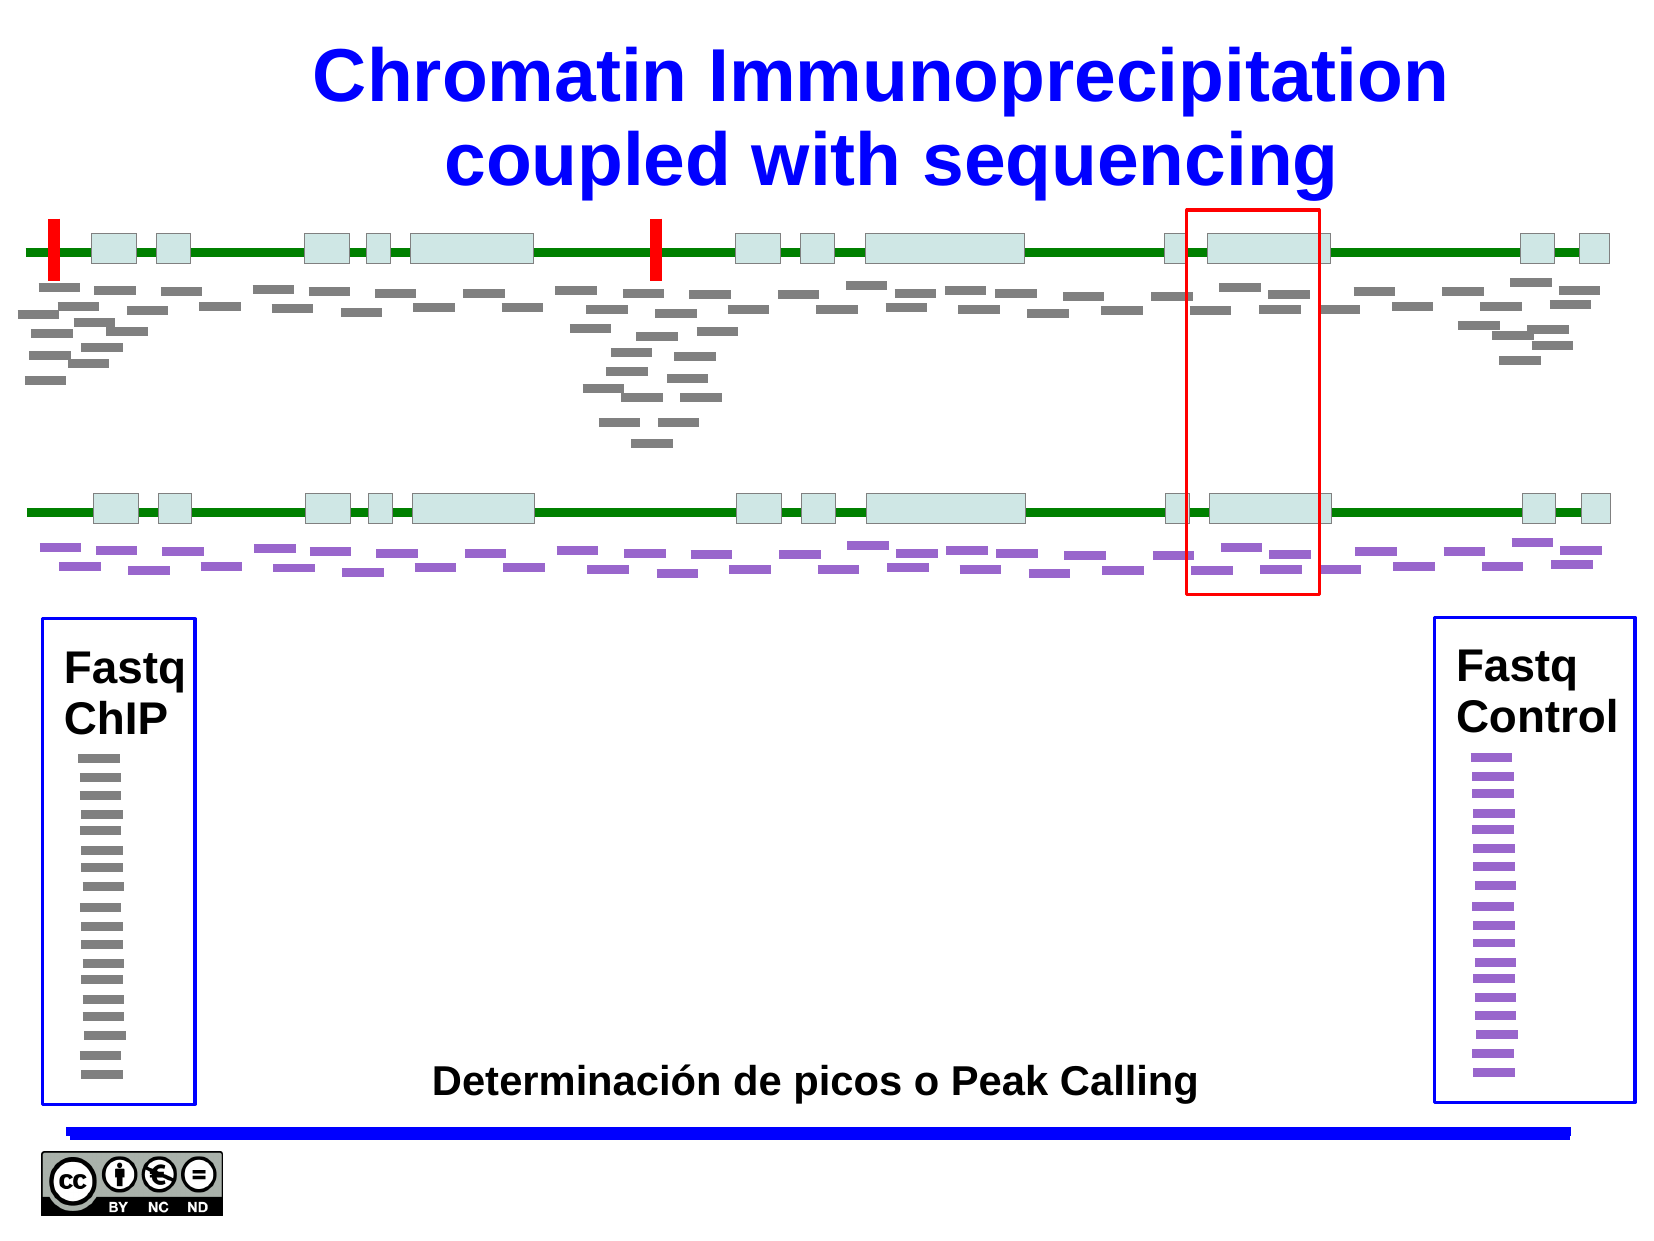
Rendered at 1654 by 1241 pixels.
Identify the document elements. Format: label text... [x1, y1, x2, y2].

text_box [93, 493, 139, 524]
text_box [158, 493, 192, 524]
text_box [801, 493, 836, 524]
text_box [1520, 233, 1555, 264]
text_box Fastq ChIP [49, 634, 214, 752]
text_box [305, 493, 351, 524]
text_box [1581, 493, 1611, 524]
text_box [156, 233, 191, 264]
text_box [304, 233, 350, 264]
text_box [1164, 210, 1332, 595]
text_box [866, 493, 1026, 524]
text_box [1579, 233, 1610, 264]
text_box [1522, 493, 1556, 524]
text_box [736, 493, 782, 524]
text_box Determinación de picos o Peak Calling [417, 1050, 1603, 1112]
text_box Fastq Control [1441, 632, 1634, 750]
text_box [412, 493, 535, 524]
text_box [735, 233, 781, 264]
text_box [800, 233, 835, 264]
text_box [865, 233, 1025, 264]
text_box [91, 233, 137, 264]
text_box [368, 493, 393, 524]
text_box [410, 233, 534, 264]
title Chromatin Immunoprecipitation coupled with sequencing [147, 13, 1636, 222]
text_box [1434, 617, 1636, 1103]
text_box [42, 618, 196, 1105]
text_box [366, 233, 391, 264]
picture [41, 1151, 223, 1216]
